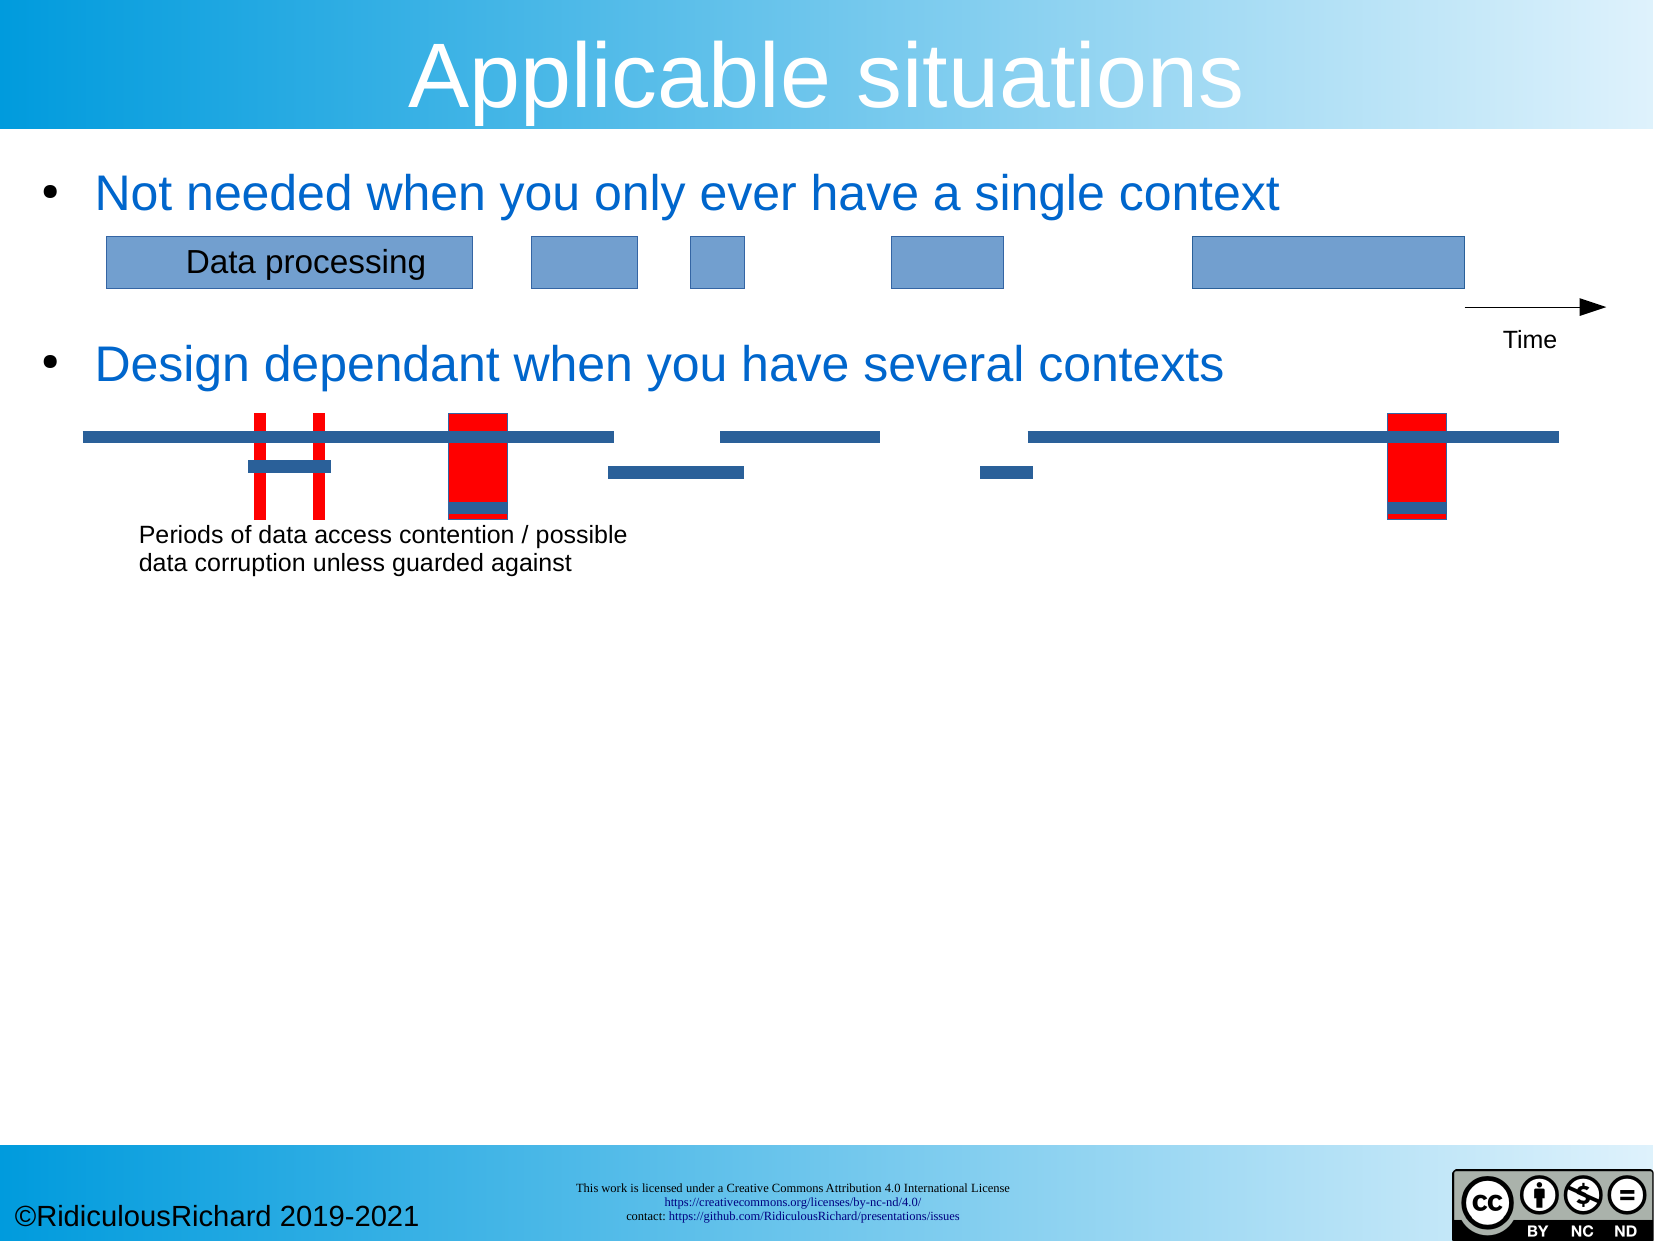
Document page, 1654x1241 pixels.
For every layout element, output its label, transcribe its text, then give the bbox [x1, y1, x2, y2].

text_box [891, 236, 1004, 289]
picture [138, 1146, 142, 1241]
text_box Periods of data access contention / possible data corruption unless guarded against [124, 513, 650, 591]
text_box [690, 236, 745, 289]
text_box [531, 236, 638, 289]
text_box Time [1488, 318, 1595, 362]
title Applicable situations [82, 23, 1571, 129]
text_box [1192, 236, 1465, 289]
picture [1452, 1169, 1654, 1241]
text_box Data processing [106, 236, 473, 289]
list Not needed when you only ever have a single context Design dependant when you have several contexts [23, 165, 1630, 686]
